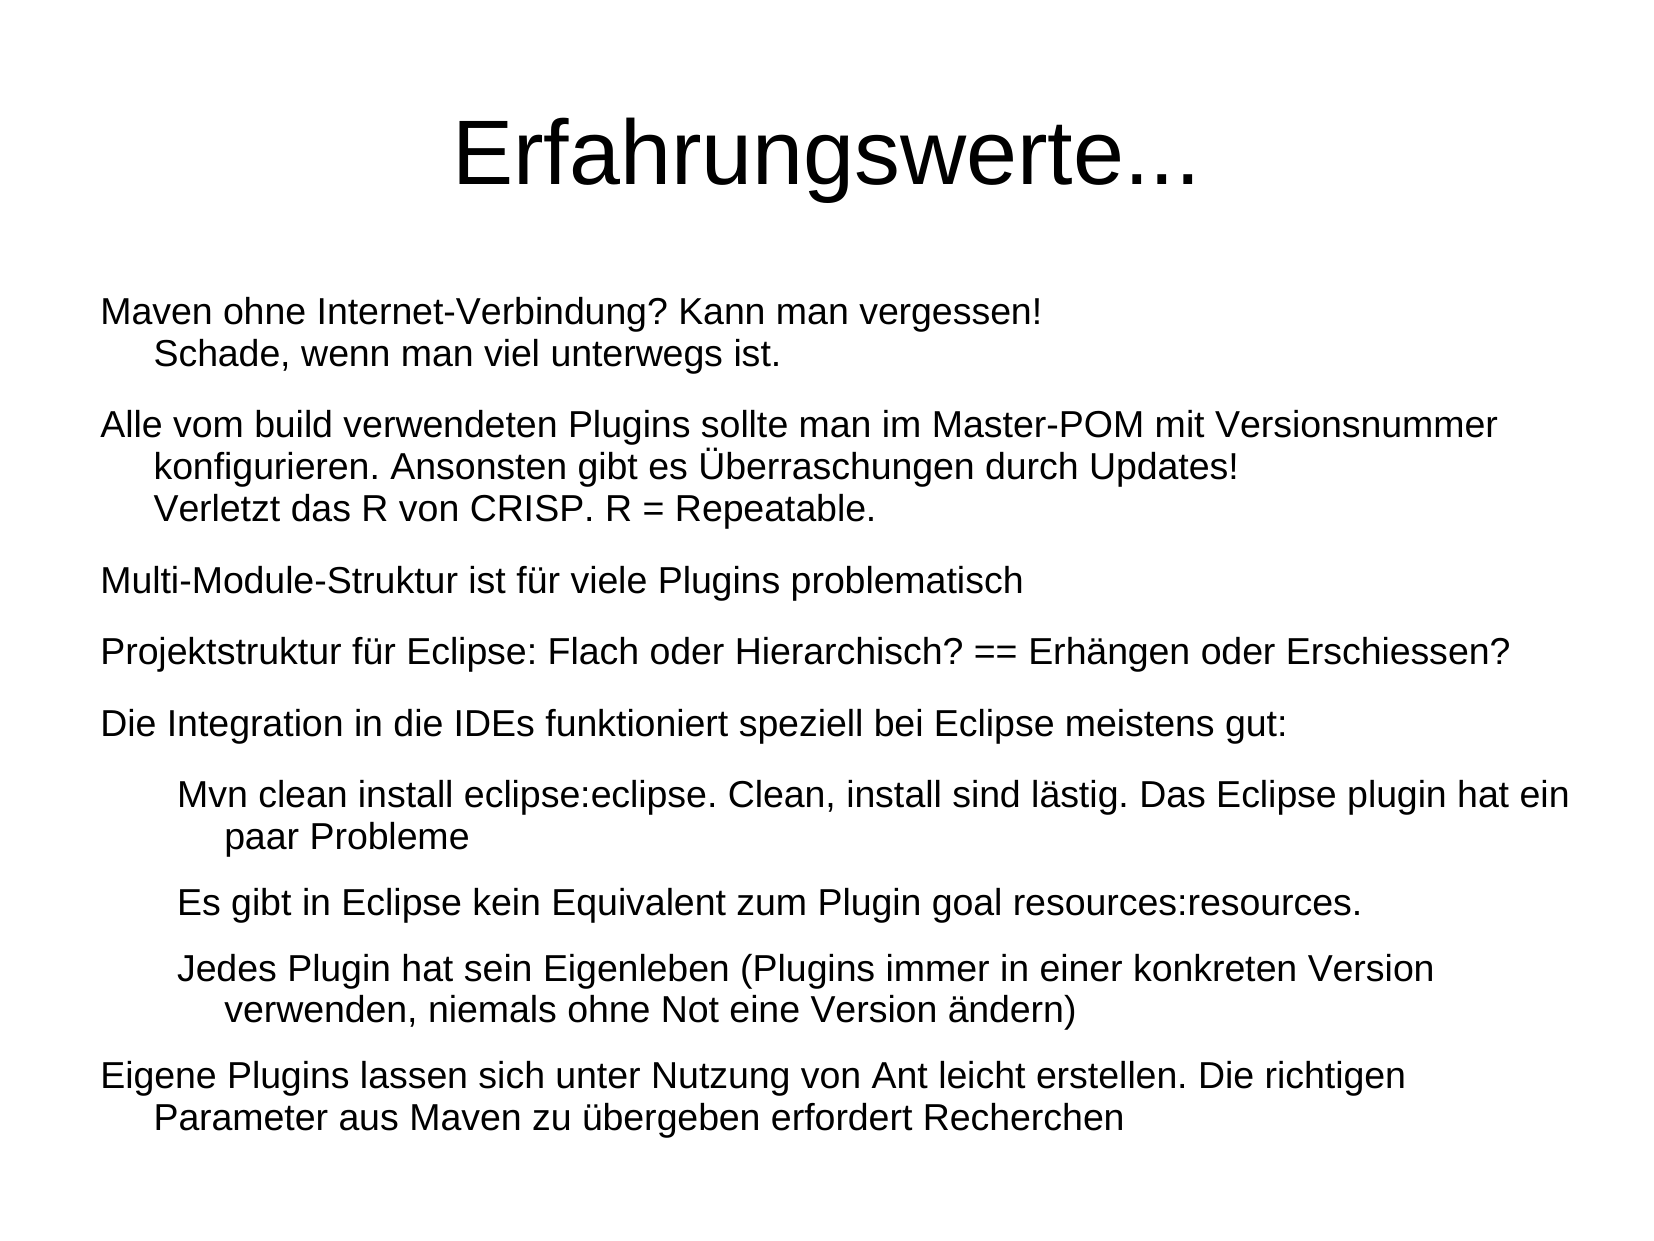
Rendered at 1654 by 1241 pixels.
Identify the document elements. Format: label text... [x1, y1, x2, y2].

title Erfahrungswerte... [82, 49, 1571, 257]
list Maven ohne Internet-Verbindung? Kann man vergessen! Schade, wenn man viel unterwegs ist. Alle vom build verwendeten Plugins sollte man im Master-POM mit Versionsnummer konfigurieren. Ansonsten gibt es Überraschungen durch Updates! Verletzt das R von CRISP. R = Repeatable. Multi-Module-Struktur ist für viele Plugins problematisch Projektstruktur für Eclipse: Flach oder Hierarchisch? == Erhängen oder Erschiessen? Die Integration in die IDEs funktioniert speziell bei Eclipse meistens gut: Mvn clean install eclipse:eclipse. Clean, install sind lästig. Das Eclipse plugin hat ein paar Probleme Es gibt in Eclipse kein Equivalent zum Plugin goal resources:resources. Jedes Plugin hat sein Eigenleben (Plugins immer in einer konkreten Version verwenden, niemals ohne Not eine Version ändern) Eigene Plugins lassen sich unter Nutzung von Ant leicht erstellen. Die richtigen Parameter aus Maven zu übergeben erfordert Recherchen [82, 290, 1571, 1140]
